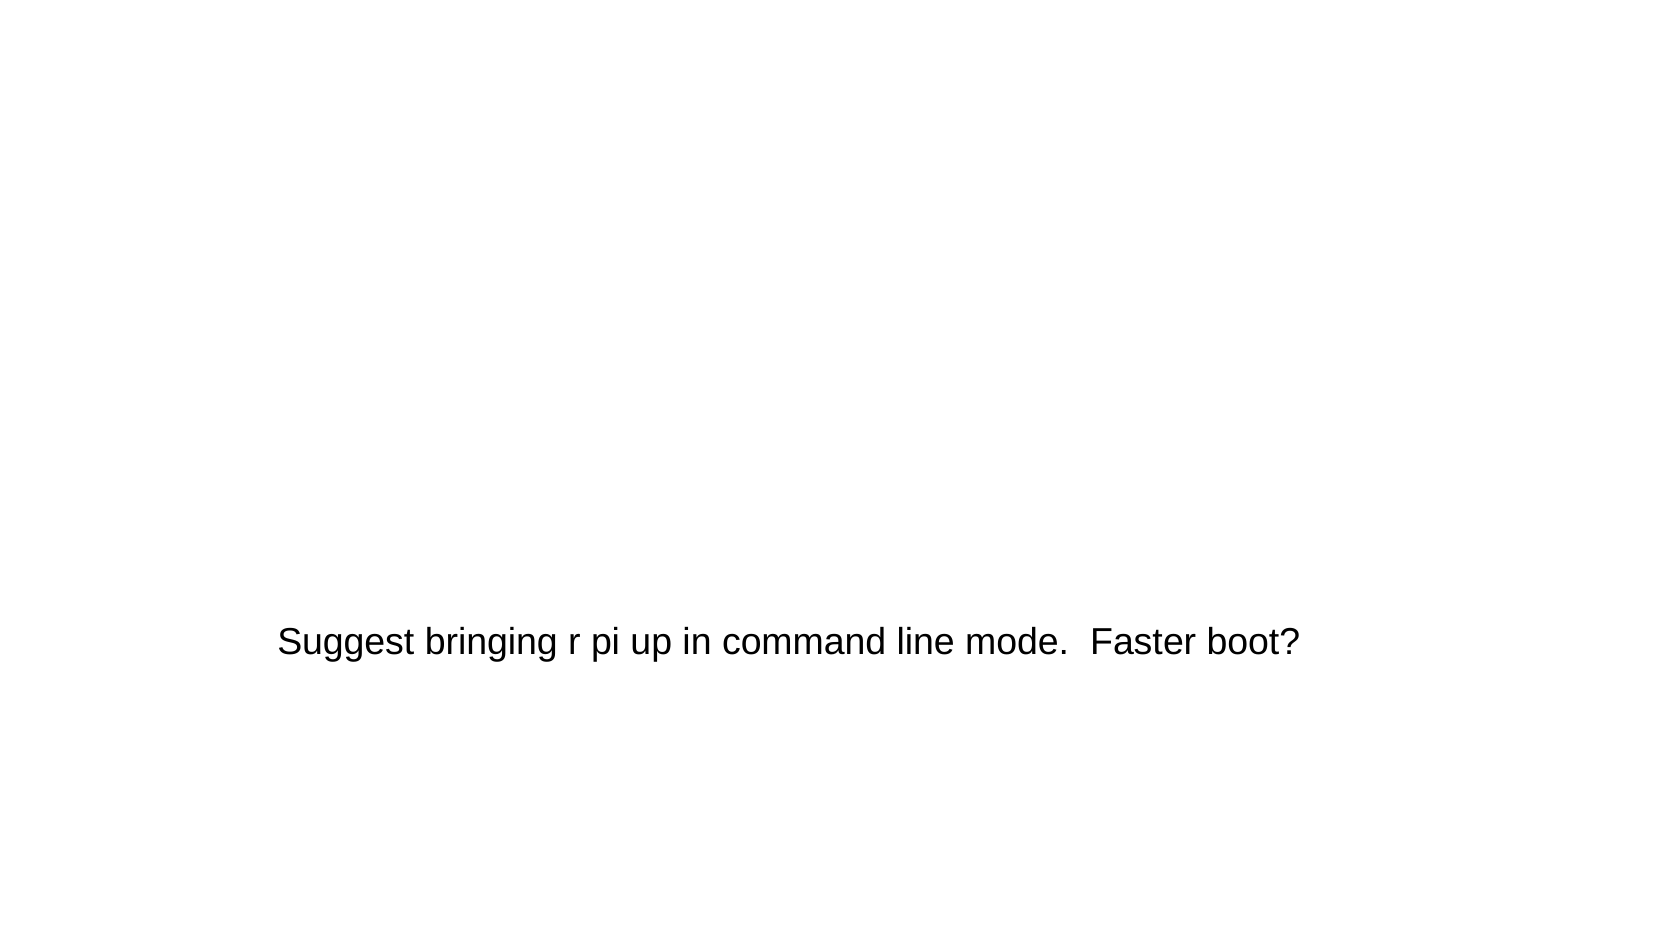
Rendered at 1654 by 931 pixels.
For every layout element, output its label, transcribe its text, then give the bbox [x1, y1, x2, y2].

text_box Suggest bringing r pi up in command line mode. Faster boot? [262, 613, 1316, 713]
